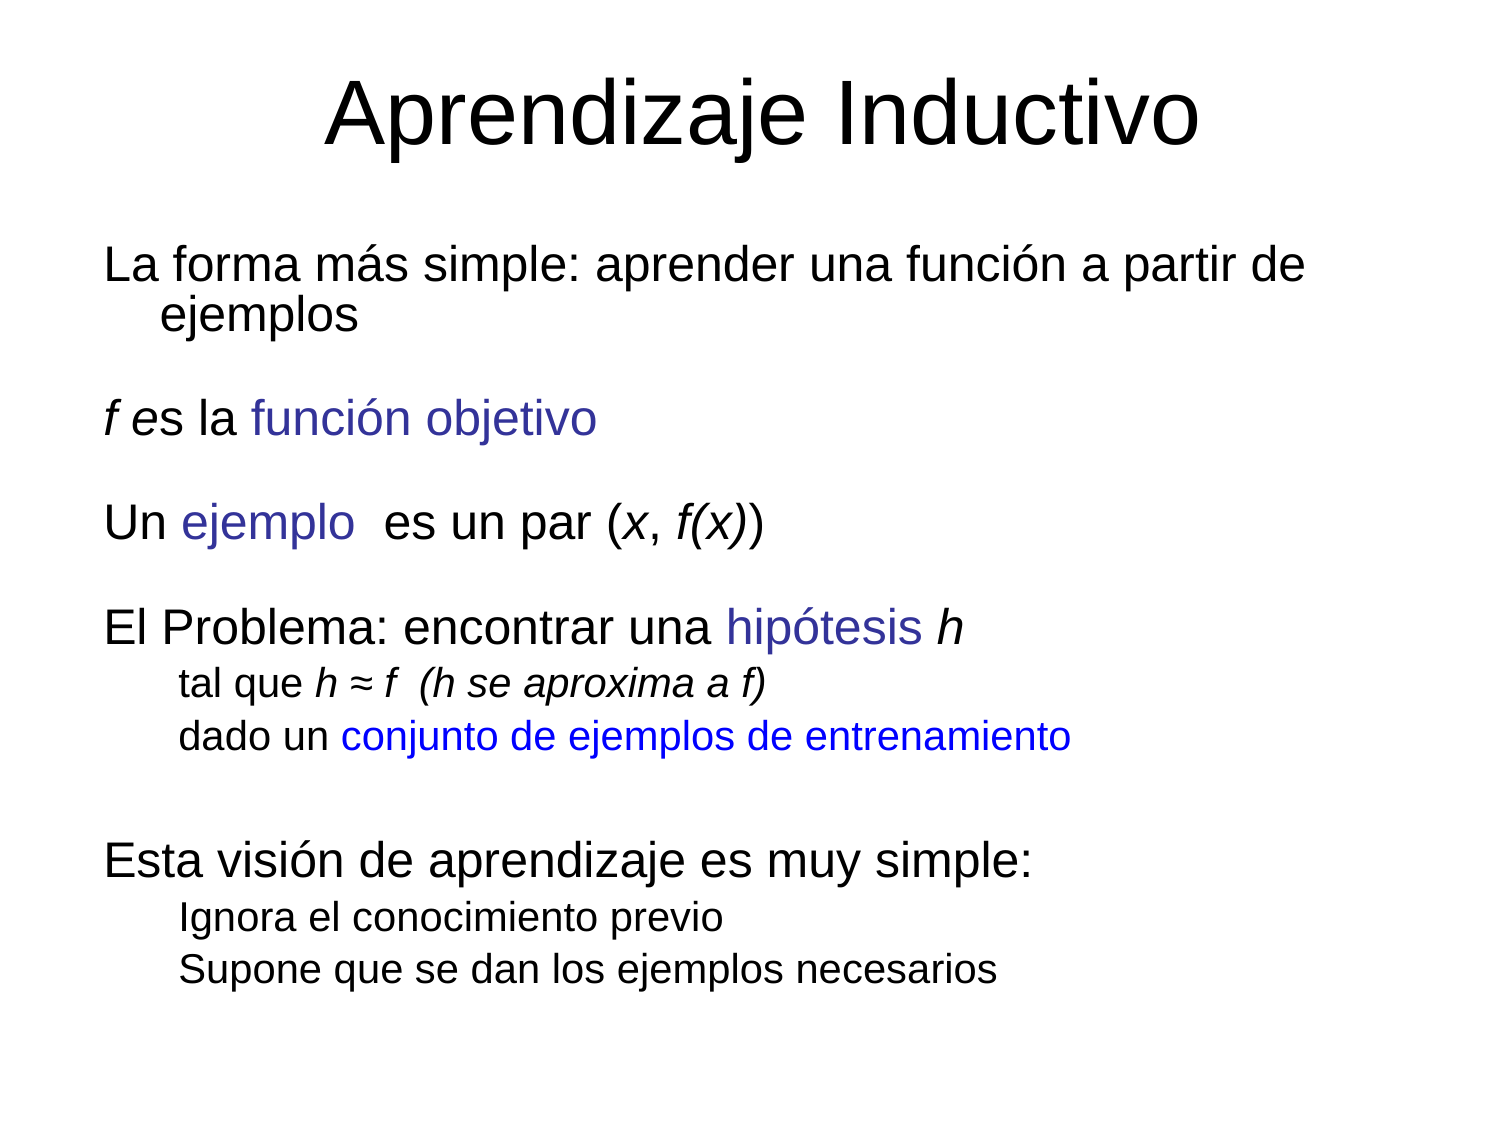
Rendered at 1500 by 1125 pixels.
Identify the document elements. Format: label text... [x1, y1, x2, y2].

list La forma más simple: aprender una función a partir de ejemplos f es la función objetivo Un ejemplo es un par (x, f(x)) El Problema: encontrar una hipótesis h tal que h ≈ f (h se aproxima a f) dado un conjunto de ejemplos de entrenamiento Esta visión de aprendizaje es muy simple: Ignora el conocimiento previo Supone que se dan los ejemplos necesarios [88, 233, 1439, 1033]
title Aprendizaje Inductivo [88, 19, 1439, 207]
